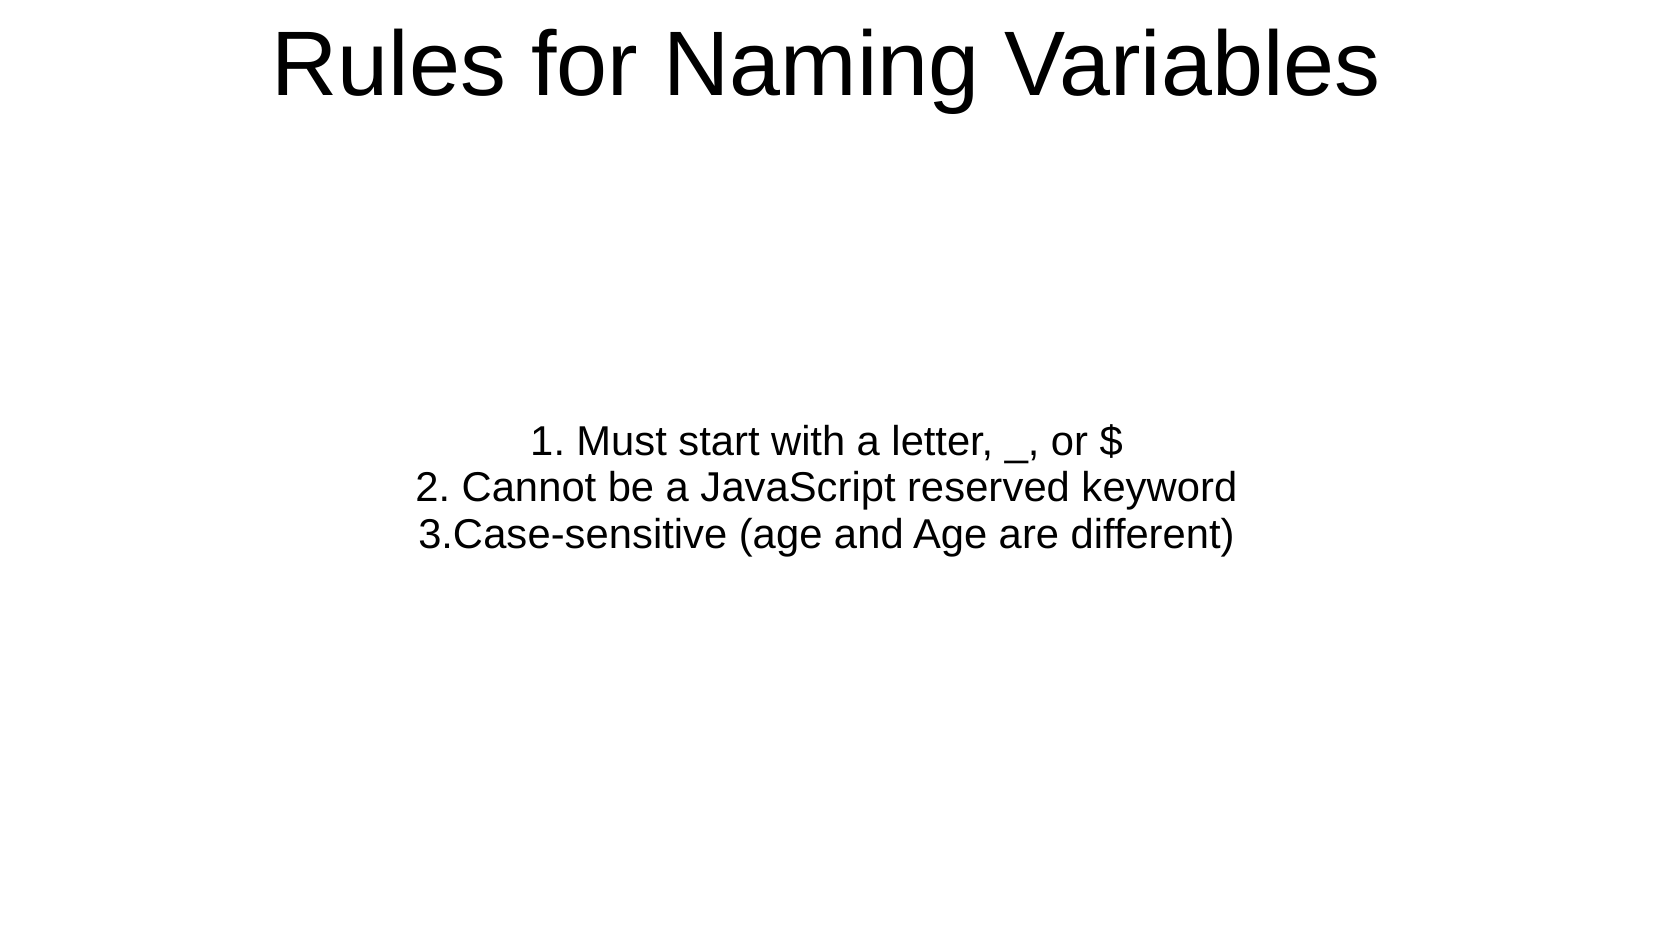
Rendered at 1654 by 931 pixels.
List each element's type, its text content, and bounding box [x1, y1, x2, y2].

subtitle 1. Must start with a letter, _, or $ 2. Cannot be a JavaScript reserved keyword 3.Case-sensitive (age and Age are different) [82, 217, 1571, 758]
title Rules for Naming Variables [82, 12, 1571, 217]
